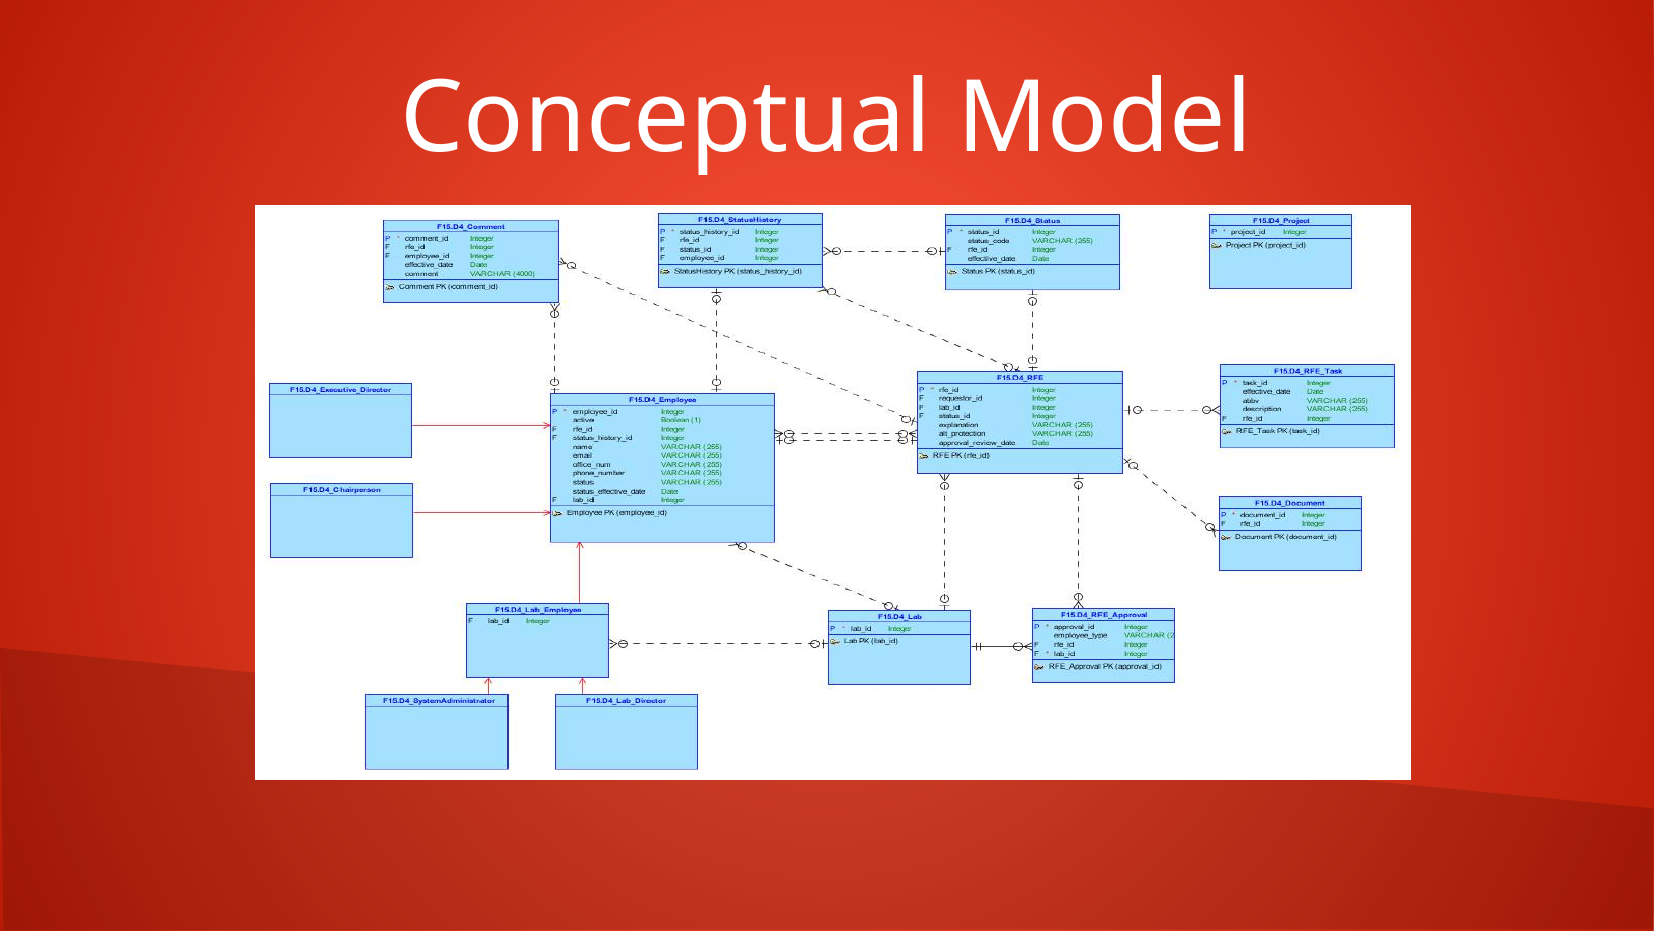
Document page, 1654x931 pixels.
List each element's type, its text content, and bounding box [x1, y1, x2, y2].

title Conceptual Model [82, 35, 1571, 189]
picture [255, 205, 1411, 781]
